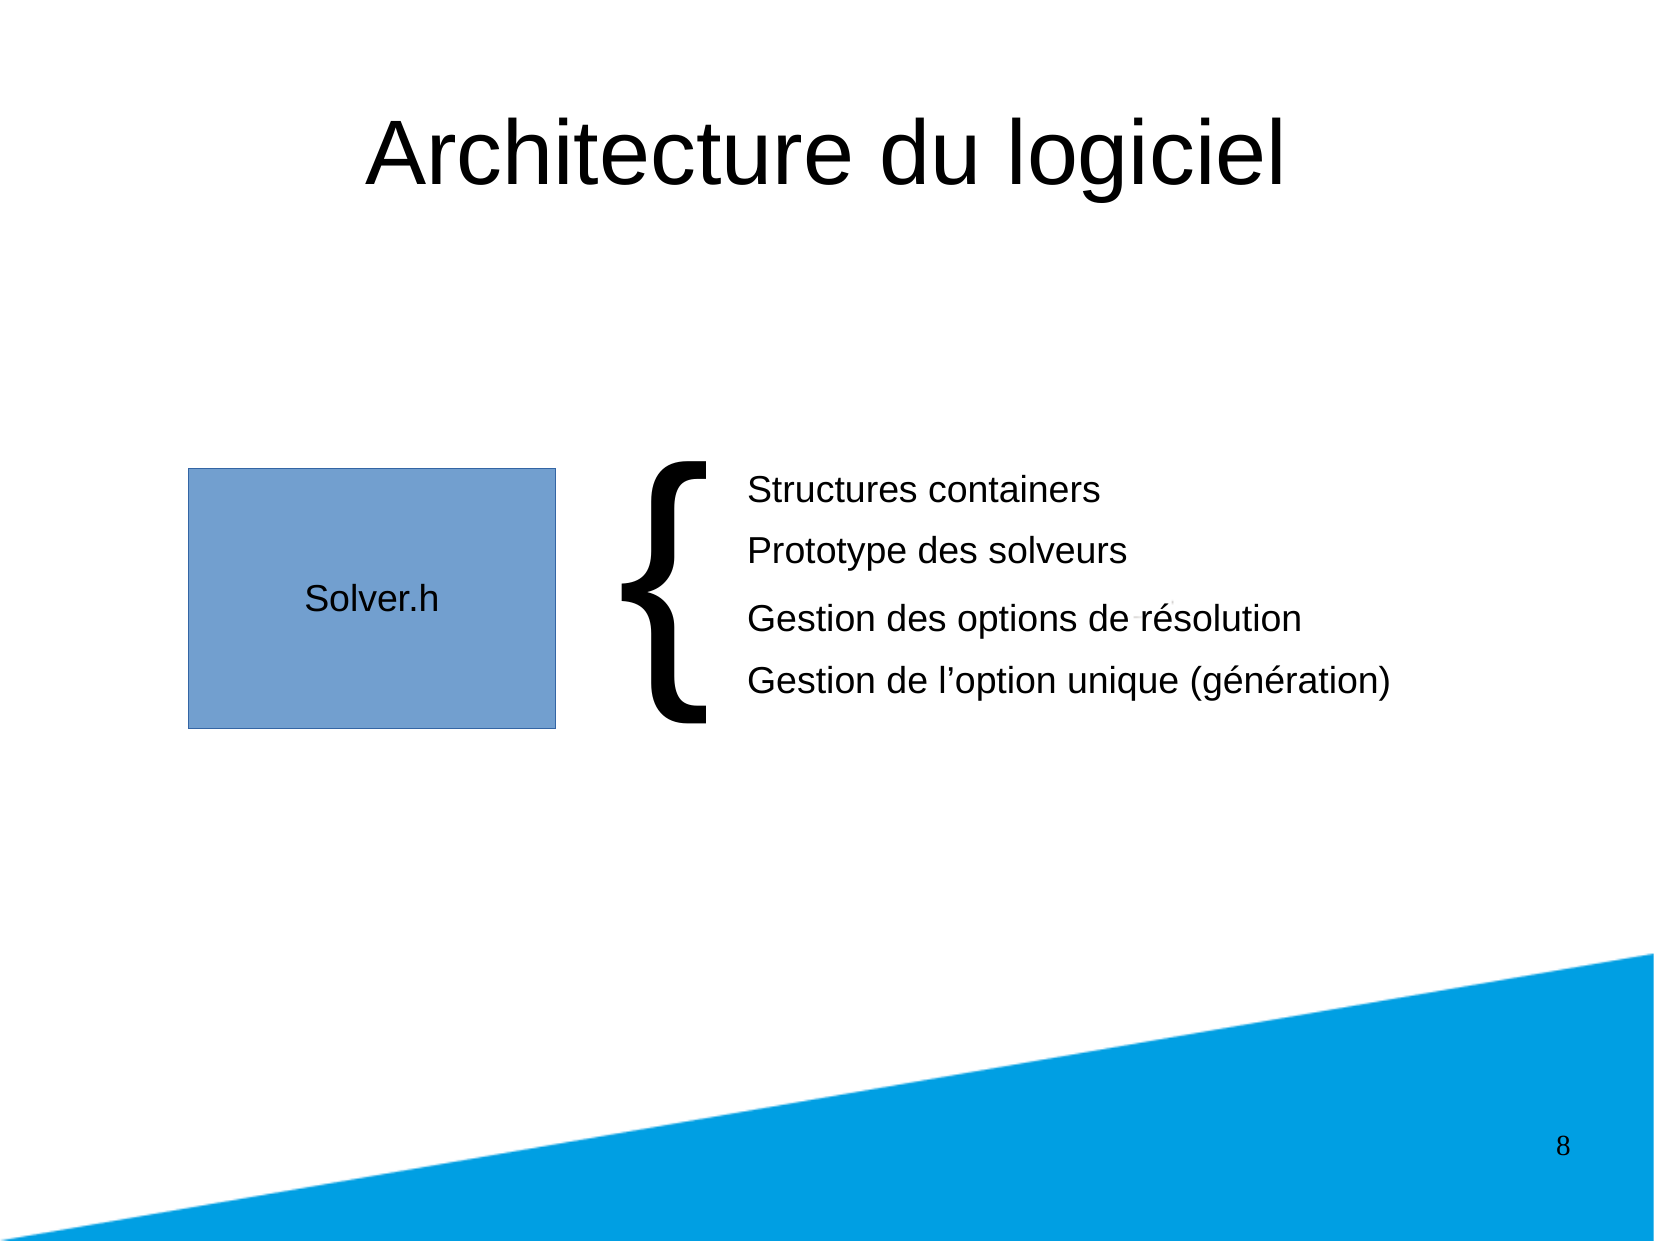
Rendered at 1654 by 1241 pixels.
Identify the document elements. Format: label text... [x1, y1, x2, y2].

text_box Gestion des options de résolution [732, 590, 1441, 648]
text_box Prototype des solveurs [756, 521, 1441, 579]
text_box Gestion de l’option unique (génération) [756, 651, 1441, 709]
text_box { [602, 403, 756, 733]
title Architecture du logiciel [82, 49, 1571, 257]
text_box Structures containers [756, 460, 1441, 518]
text_box Solver.h [188, 468, 556, 729]
picture [0, 0, 1654, 1241]
